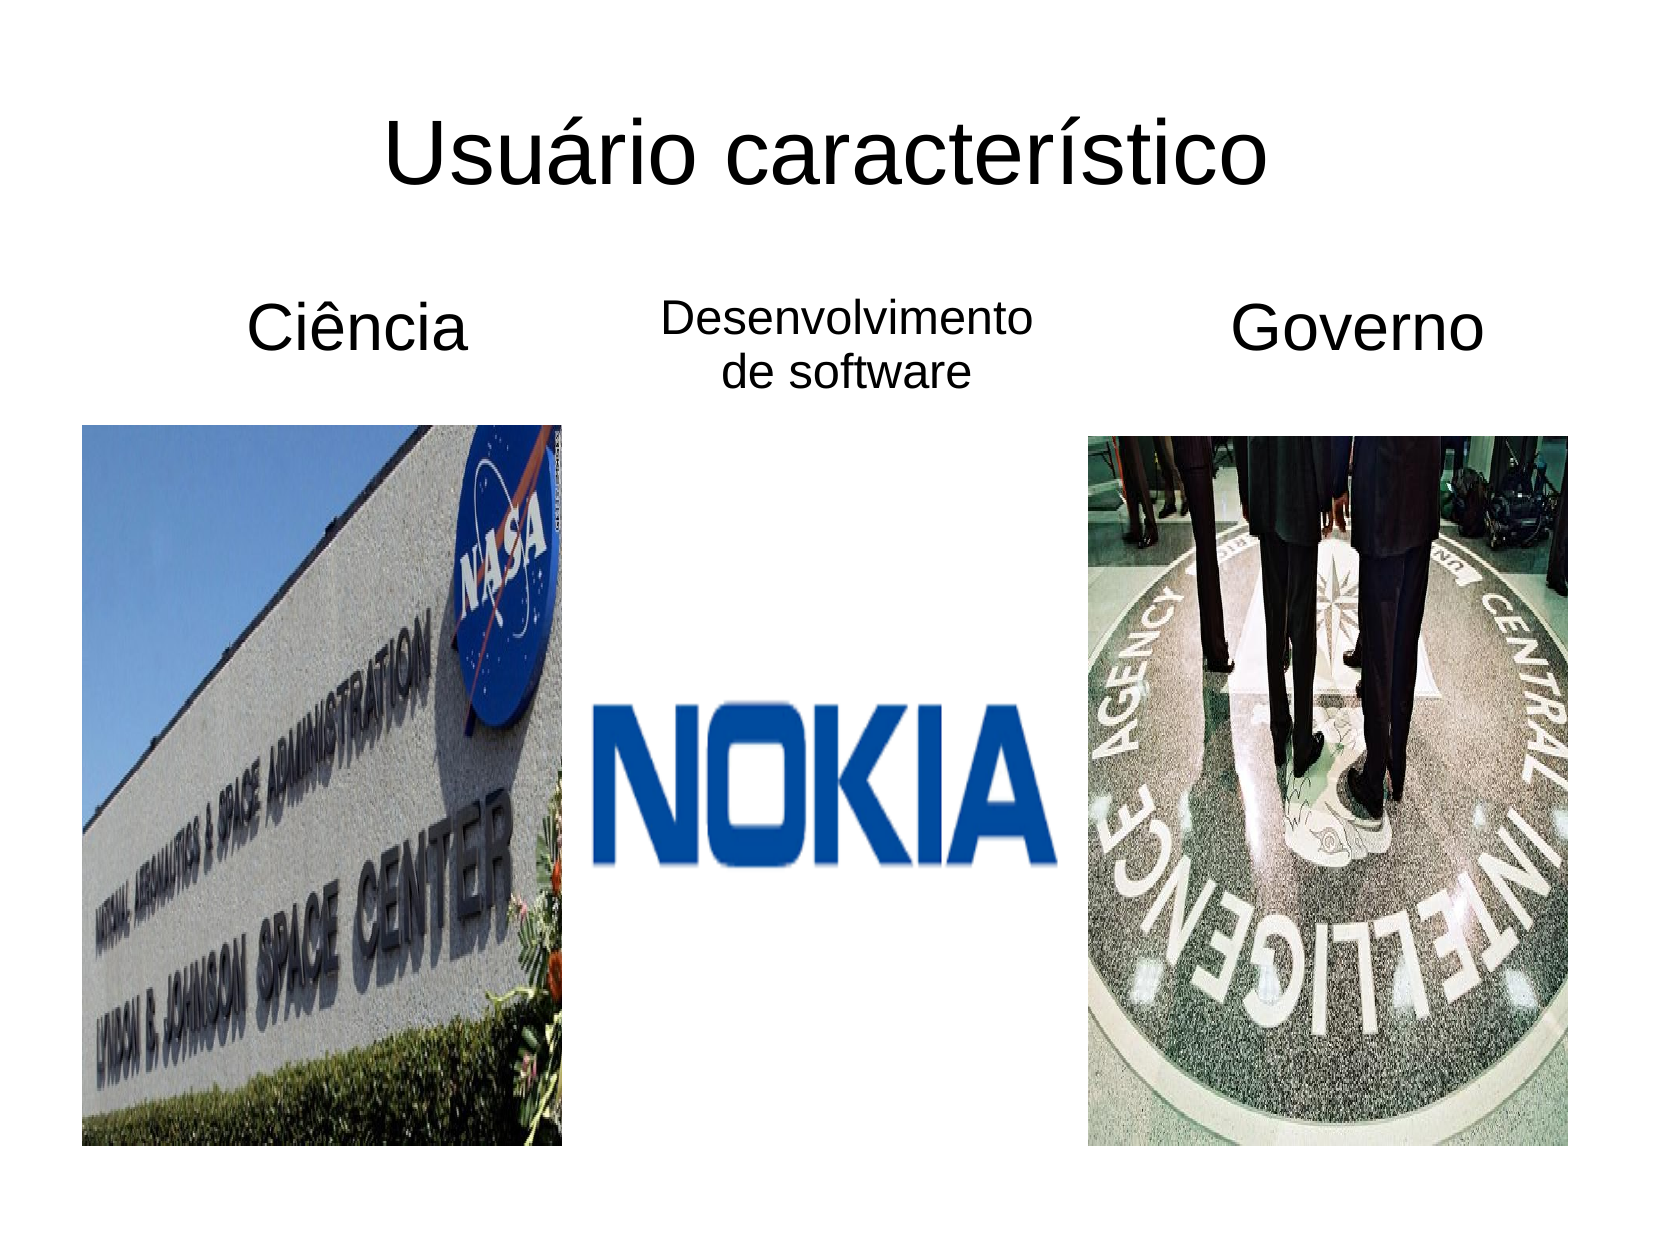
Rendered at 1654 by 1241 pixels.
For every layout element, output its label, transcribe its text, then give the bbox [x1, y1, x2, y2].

picture [82, 425, 562, 1146]
picture [585, 425, 1065, 1146]
picture [1088, 436, 1568, 1146]
title Usuário característico [82, 49, 1571, 257]
list Governo [1086, 290, 1560, 402]
list Ciência [82, 290, 562, 402]
list Desenvolvimento de software [590, 290, 1052, 402]
